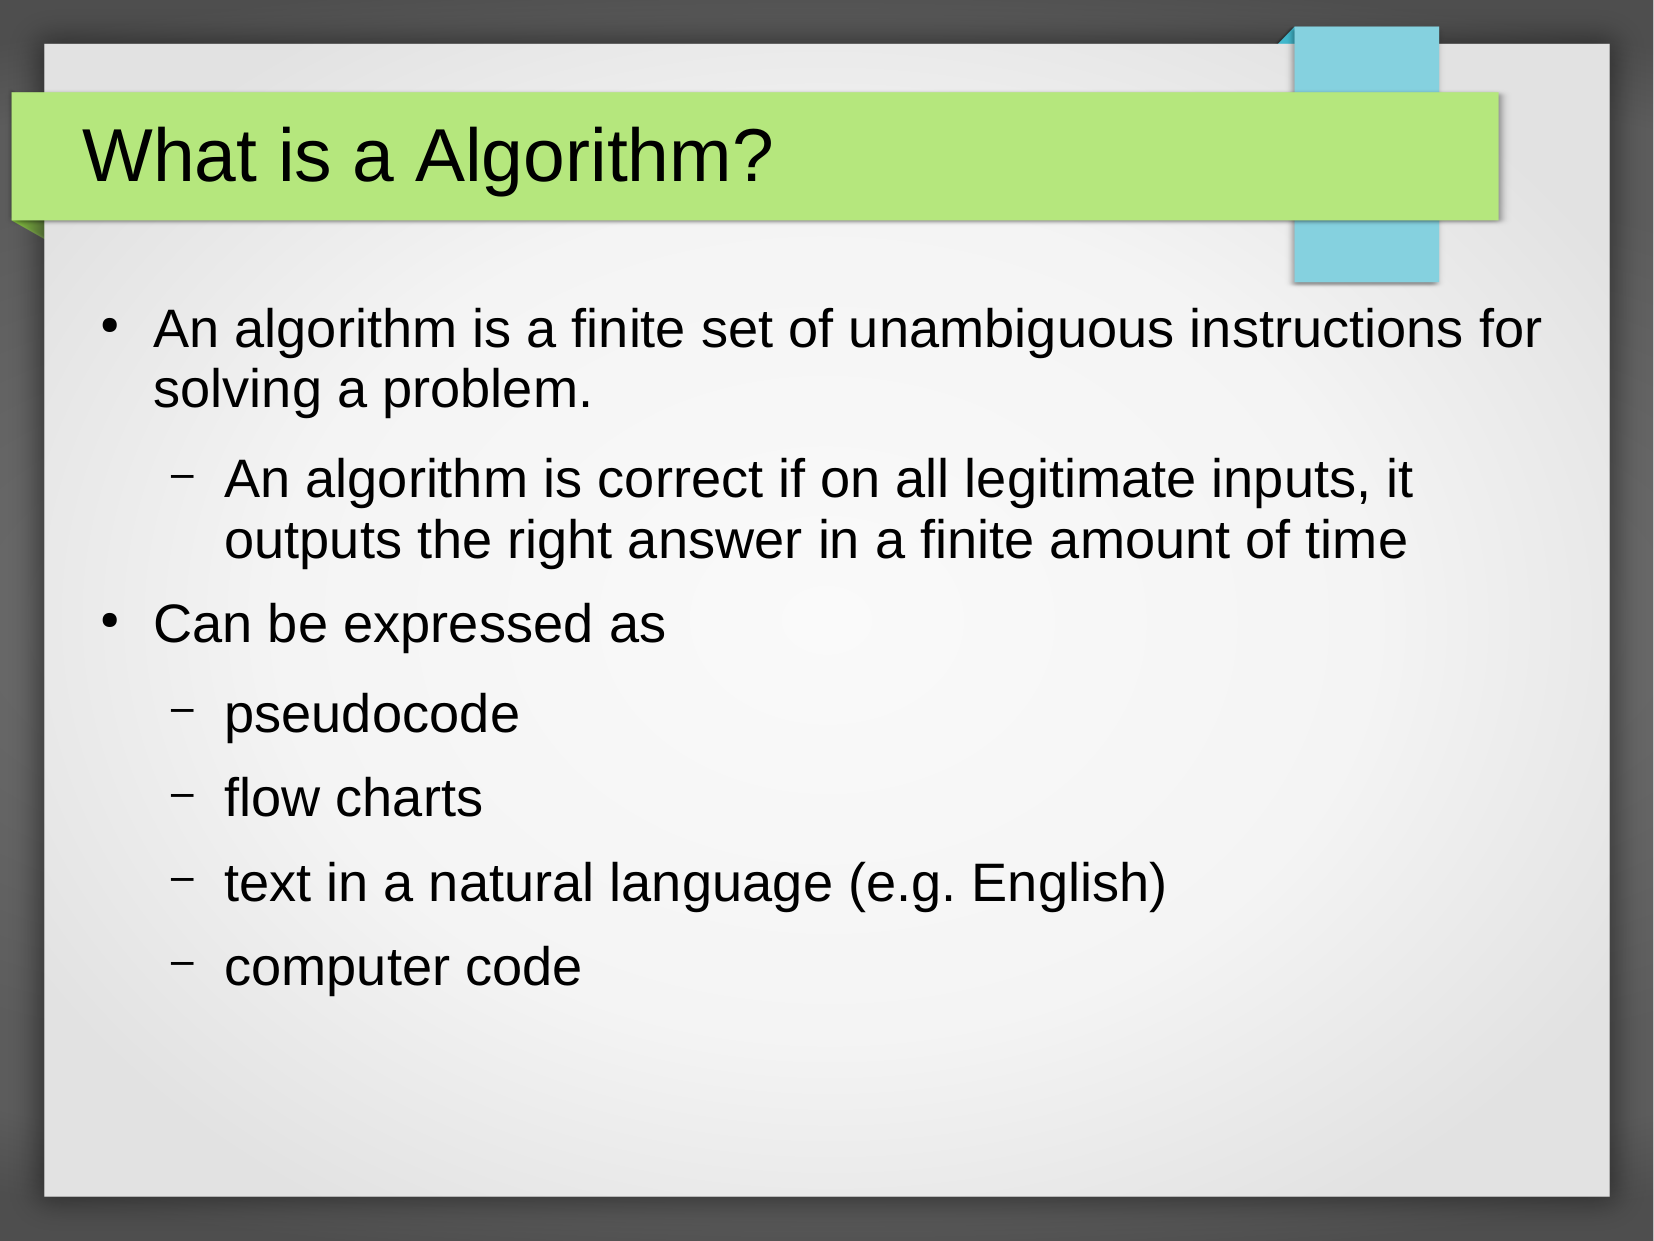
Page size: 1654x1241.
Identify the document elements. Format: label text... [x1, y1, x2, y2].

title What is a Algorithm? [82, 94, 1264, 213]
list An algorithm is a finite set of unambiguous instructions for solving a problem. An algorithm is correct if on all legitimate inputs, it outputs the right answer in a finite amount of time Can be expressed as pseudocode flow charts text in a natural language (e.g. English) computer code [82, 295, 1571, 1015]
picture [0, 0, 1654, 1241]
